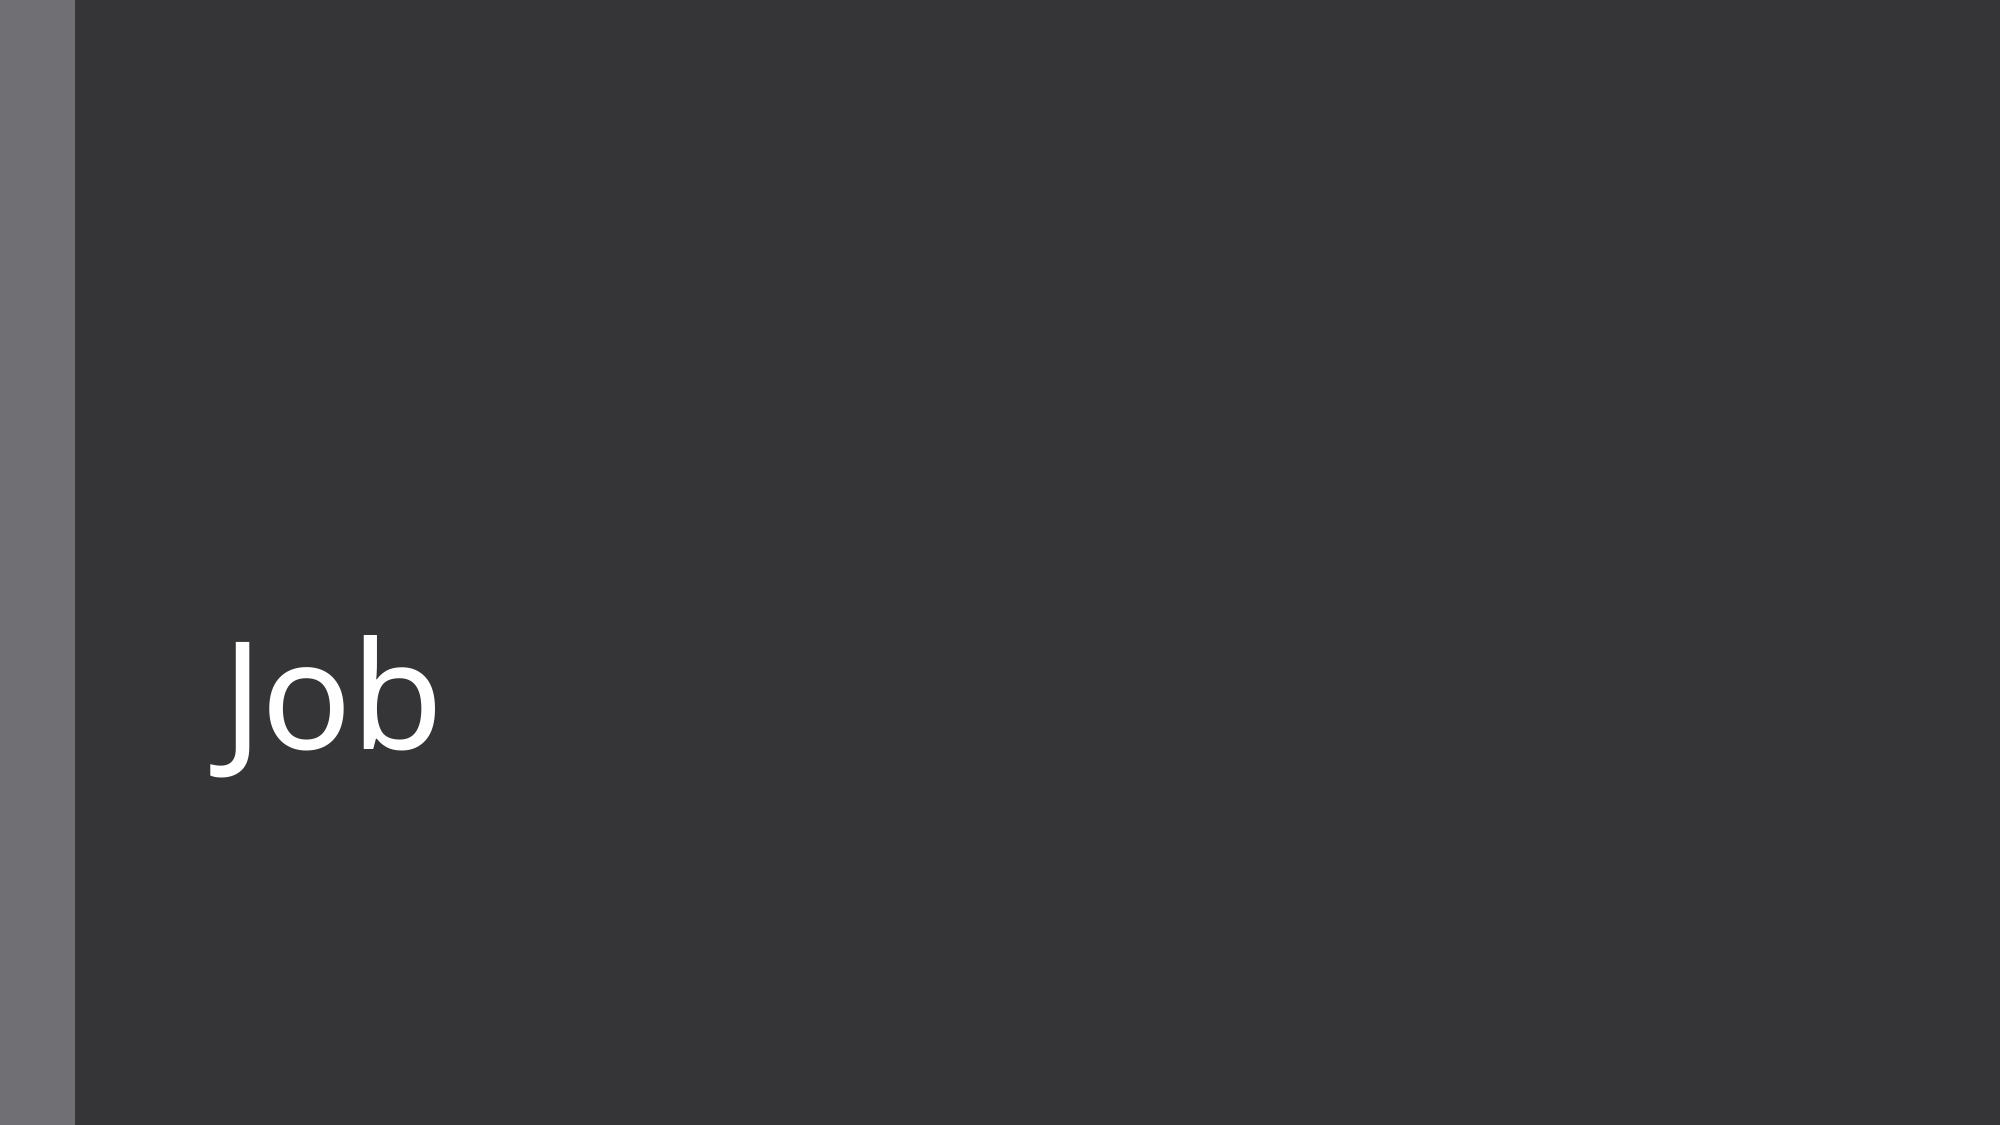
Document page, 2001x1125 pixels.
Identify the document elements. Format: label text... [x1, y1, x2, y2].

title Job [206, 124, 1752, 788]
